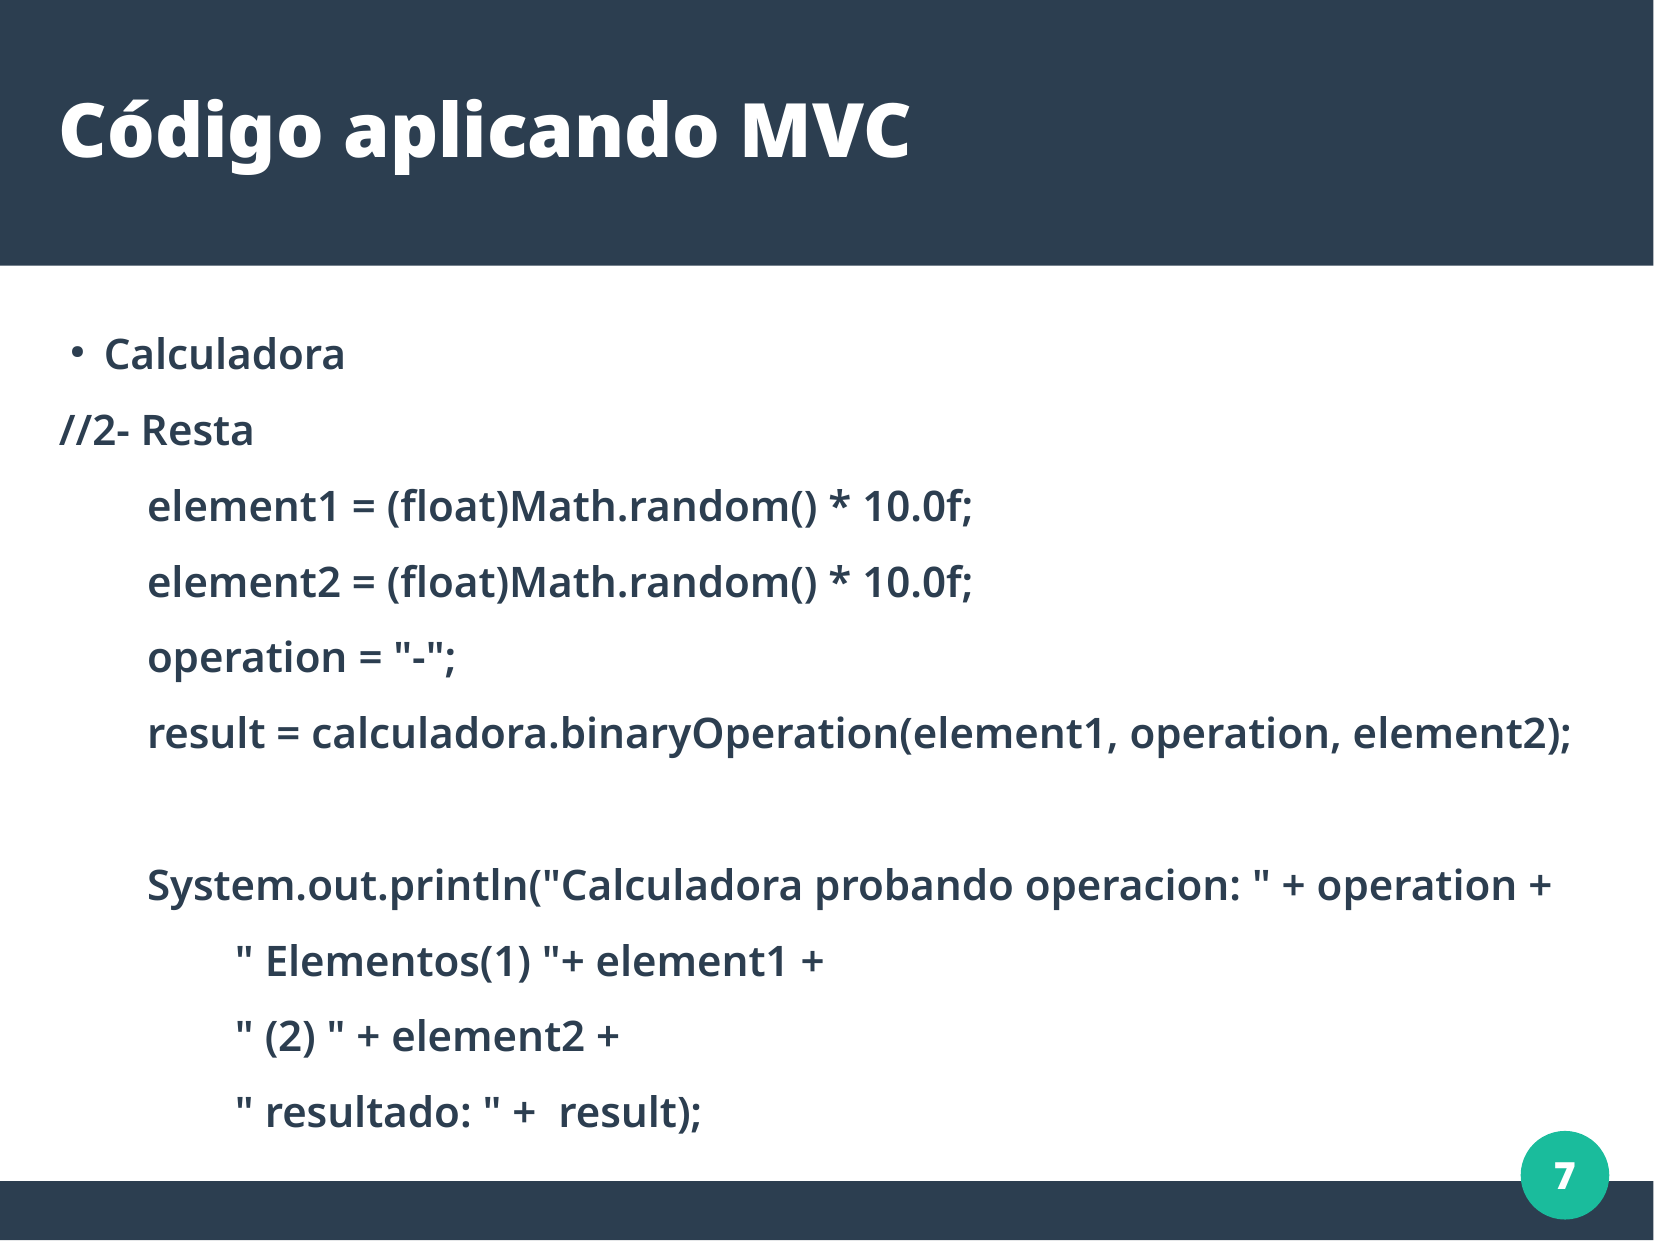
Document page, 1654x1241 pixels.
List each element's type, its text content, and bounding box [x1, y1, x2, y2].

list Calculadora //2- Resta element1 = (float)Math.random() * 10.0f; element2 = (float)Math.random() * 10.0f; operation = "-"; result = calculadora.binaryOperation(element1, operation, element2); System.out.println("Calculadora probando operacion: " + operation + " Elementos(1) "+ element1 + " (2) " + element2 + " resultado: " + result); [59, 324, 1595, 1152]
title Código aplicando MVC [59, 49, 1595, 207]
